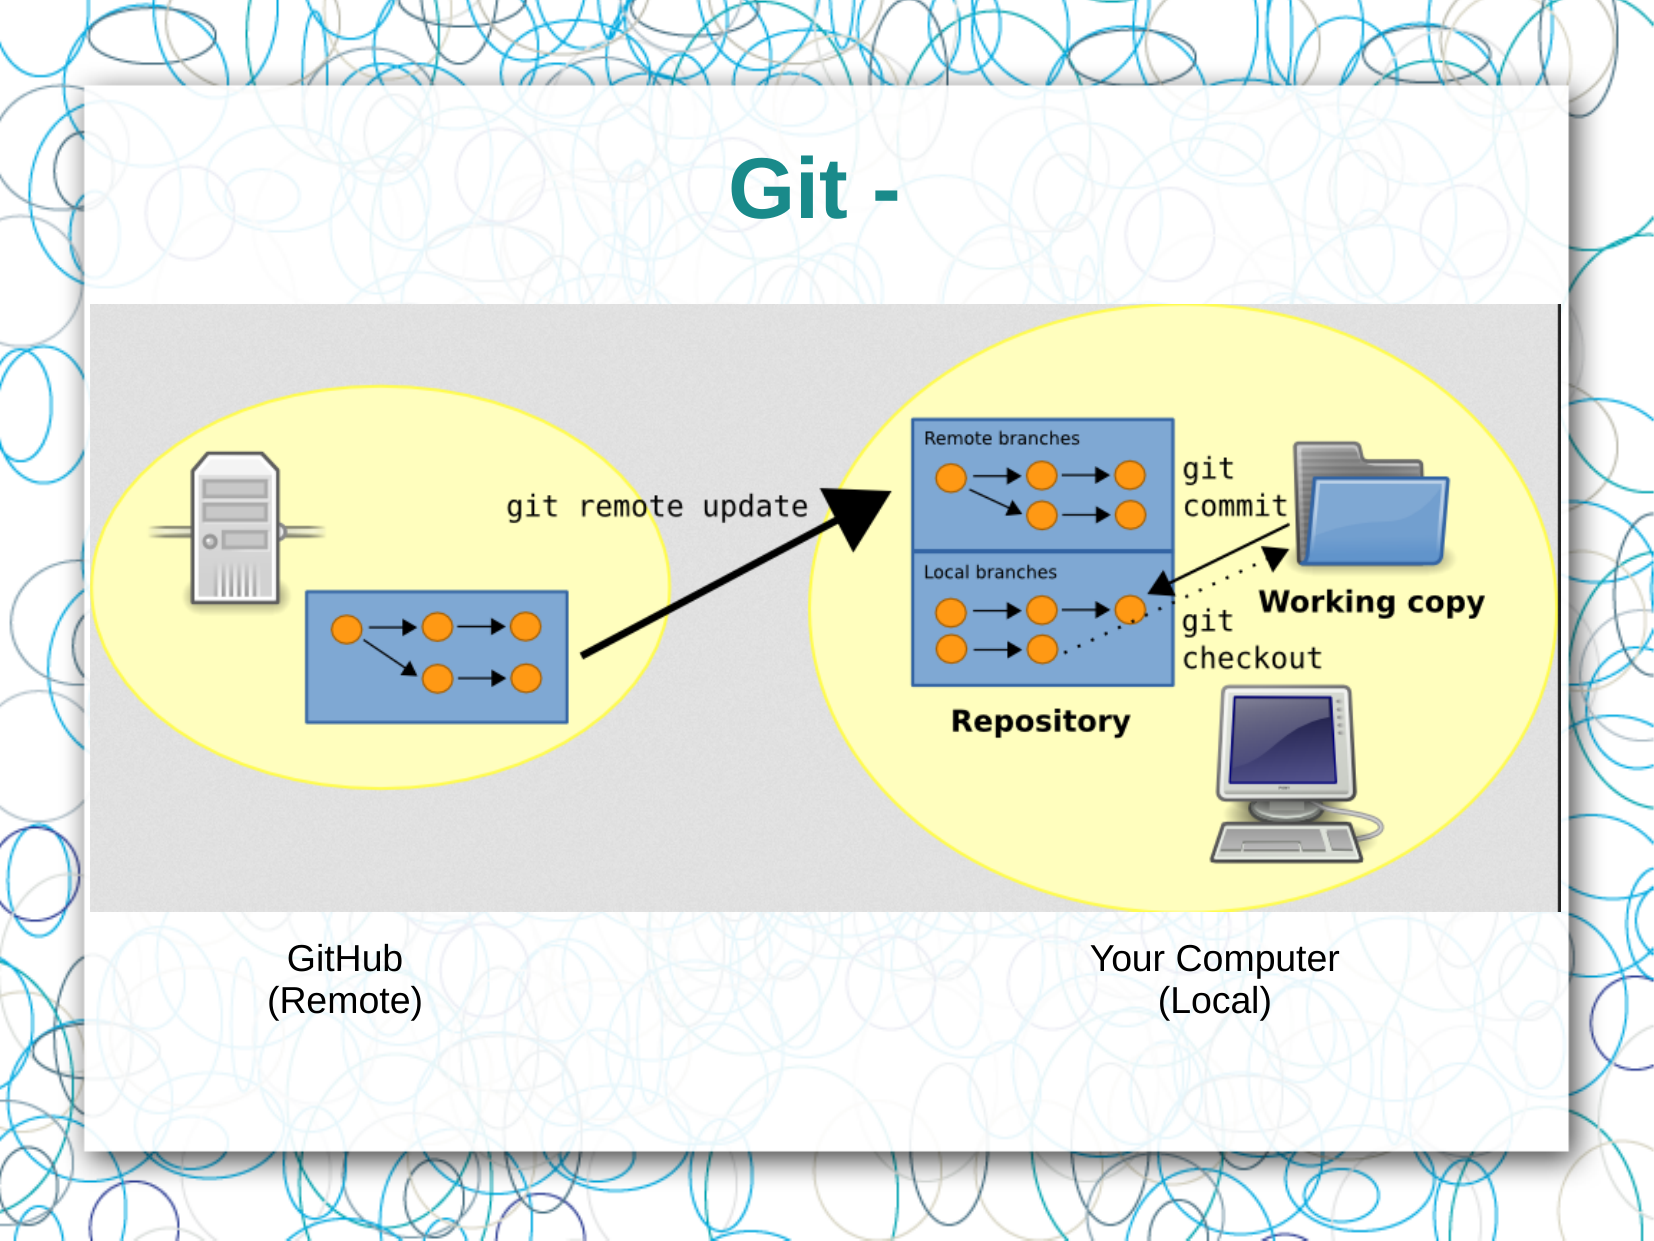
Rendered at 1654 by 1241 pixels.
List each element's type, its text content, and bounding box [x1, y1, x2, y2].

text_box Your Computer (Local) [1050, 930, 1381, 1029]
picture [0, 0, 1654, 1241]
title Git - [82, 84, 1571, 292]
text_box GitHub (Remote) [165, 930, 526, 1029]
